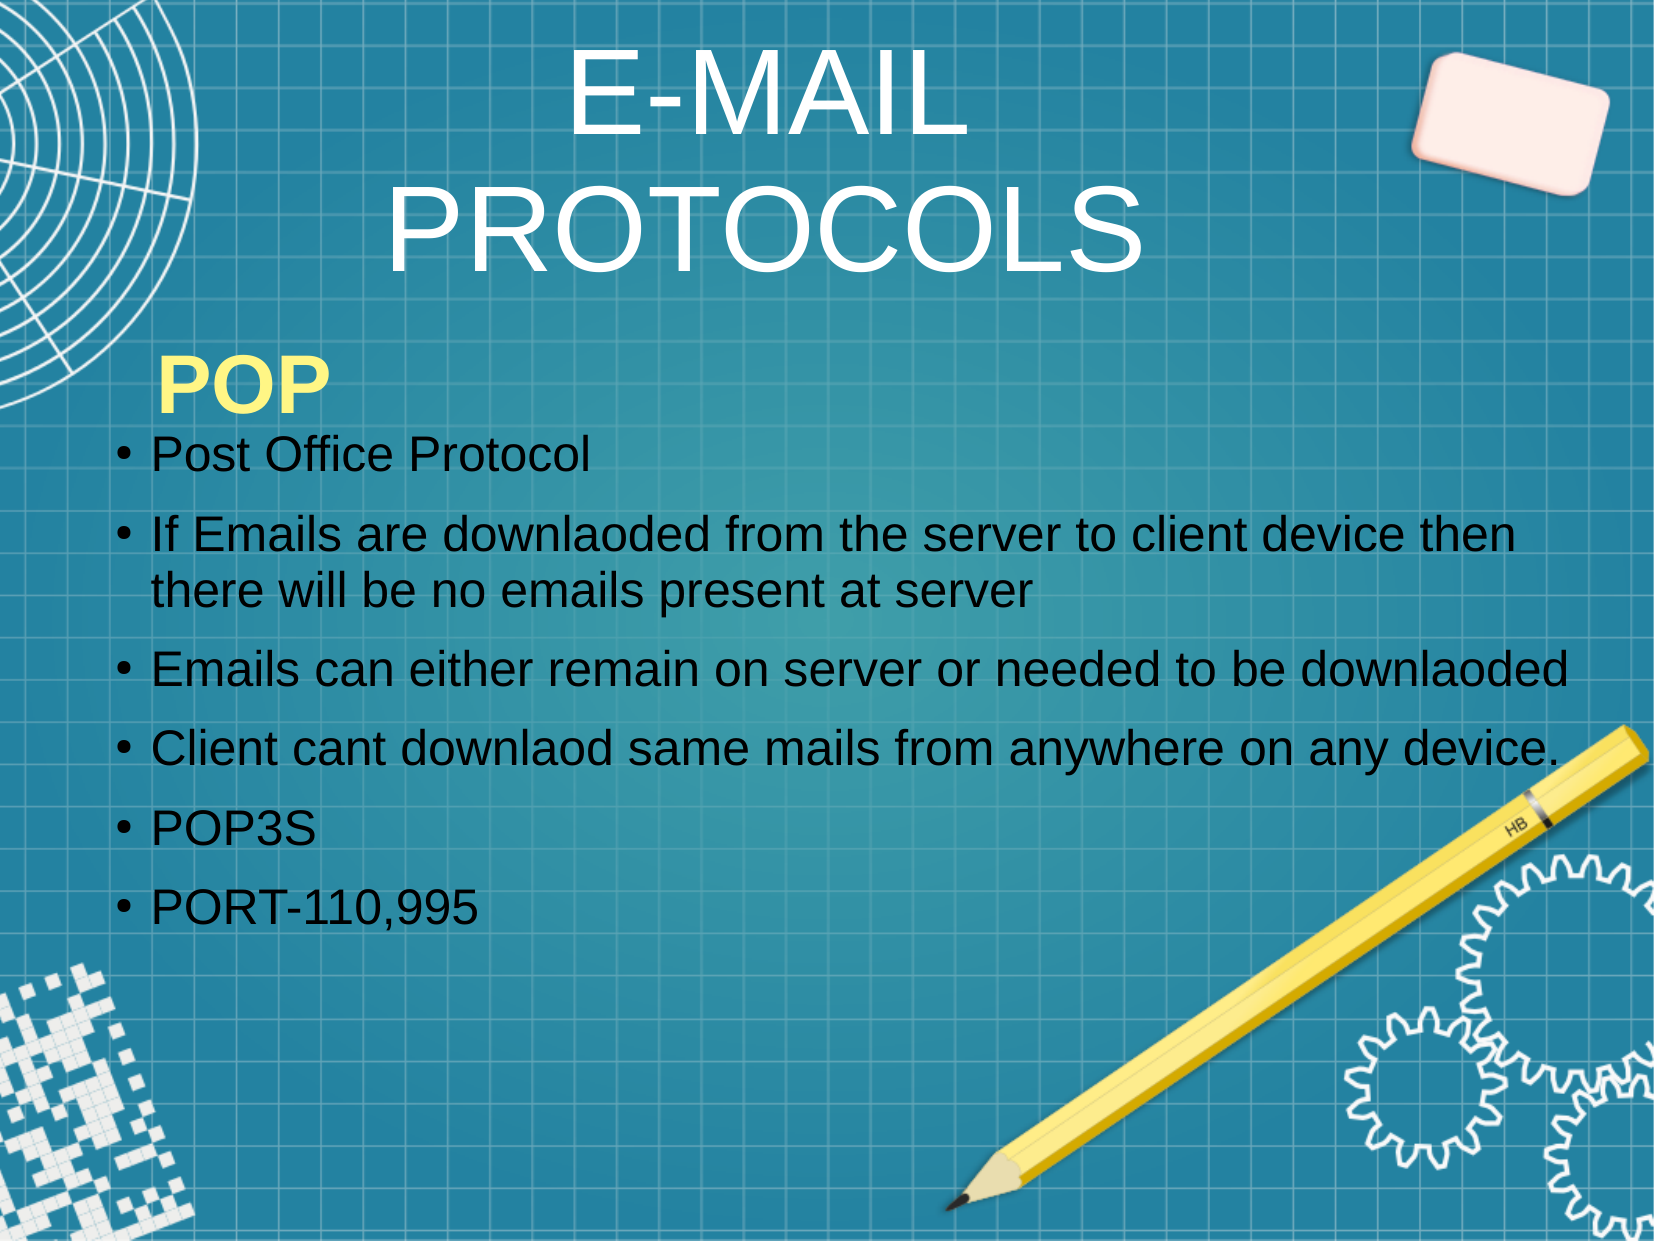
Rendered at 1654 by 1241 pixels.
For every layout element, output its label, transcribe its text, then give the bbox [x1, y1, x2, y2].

picture [0, 0, 1654, 1241]
title E-MAIL PROTOCOLS [174, 45, 1357, 276]
text_box Post Office Protocol If Emails are downlaoded from the server to client device then there will be no emails present at server Emails can either remain on server or needed to be downlaoded Client cant downlaod same mails from anywhere on any device. POP3S PORT-110,995 [100, 419, 1589, 1092]
text_box POP [141, 330, 709, 424]
